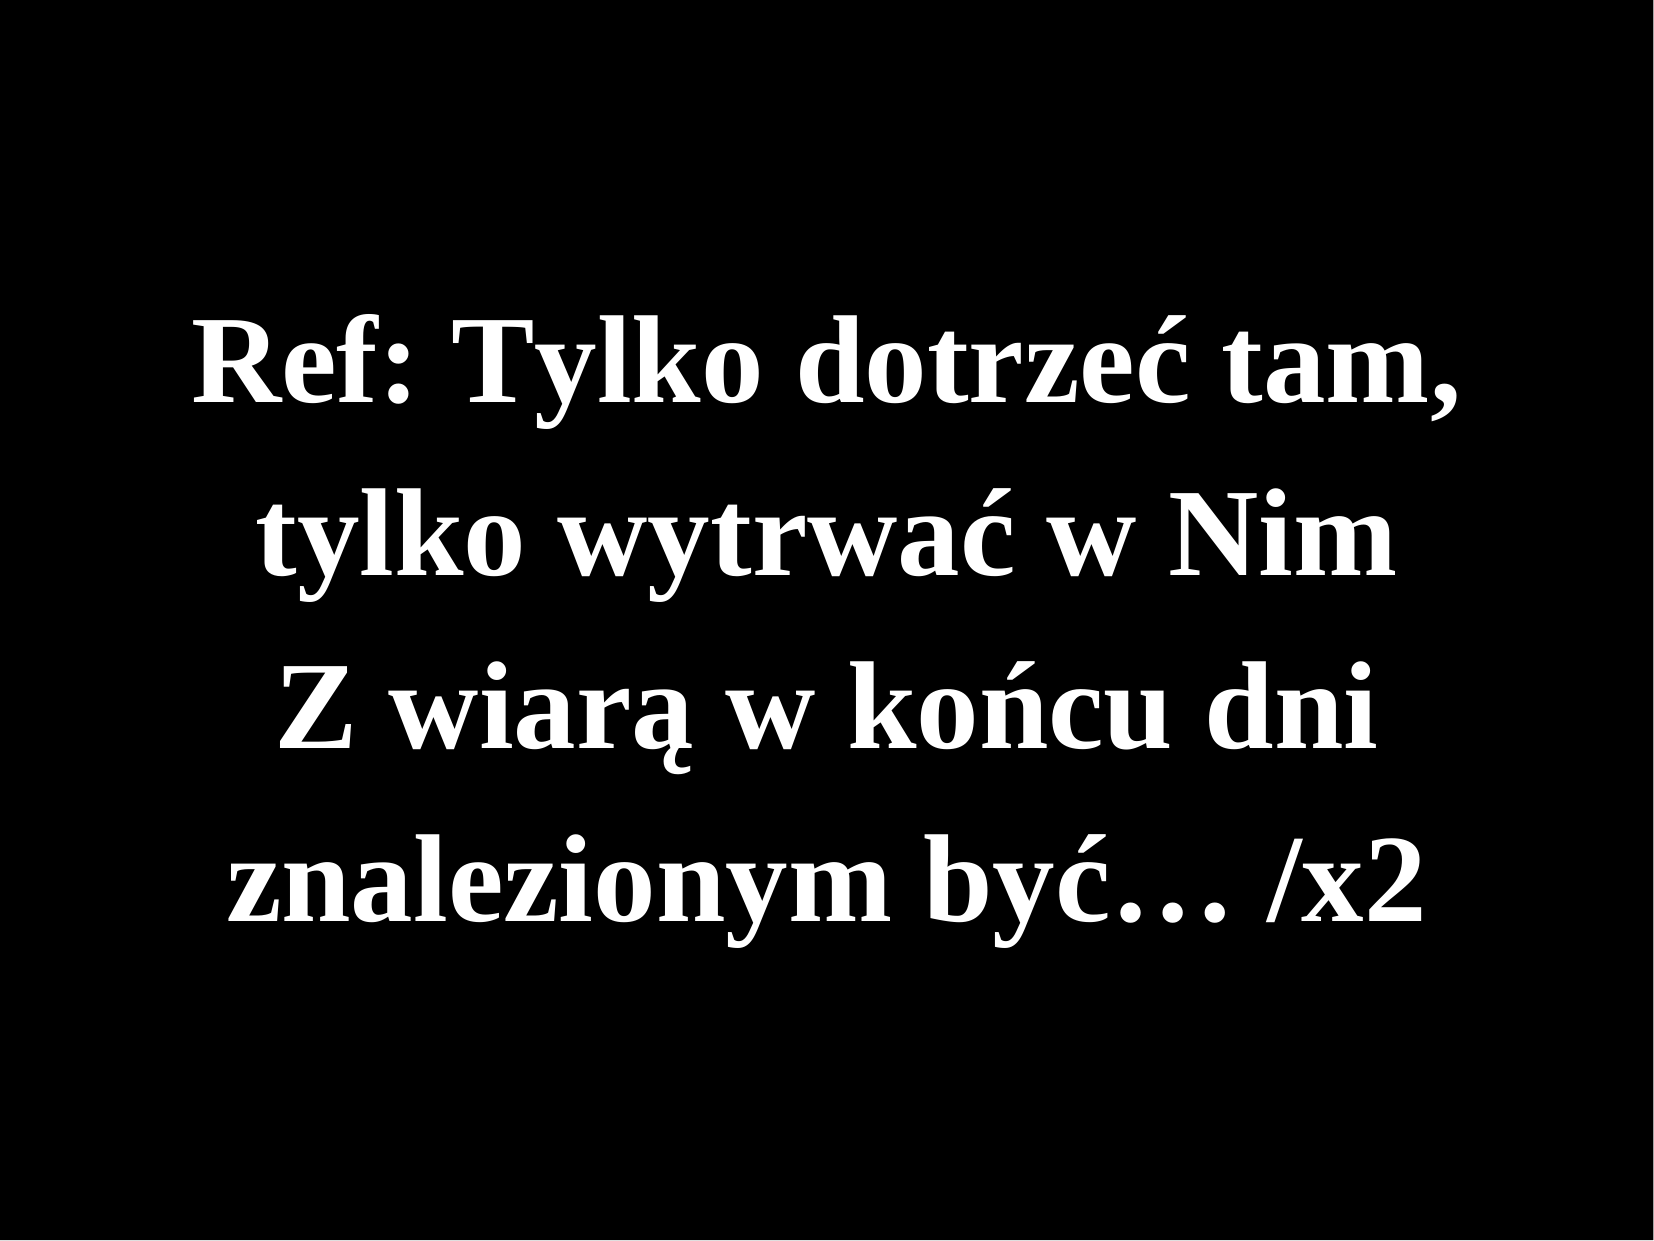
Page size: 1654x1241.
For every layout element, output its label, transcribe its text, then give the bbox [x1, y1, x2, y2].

title Ref: Tylko dotrzeć tam, ppp tylko wytrwać w Nim ppp Z wiarą w końcu dni ppp znalezionym być… /x2 [0, 0, 1654, 1241]
